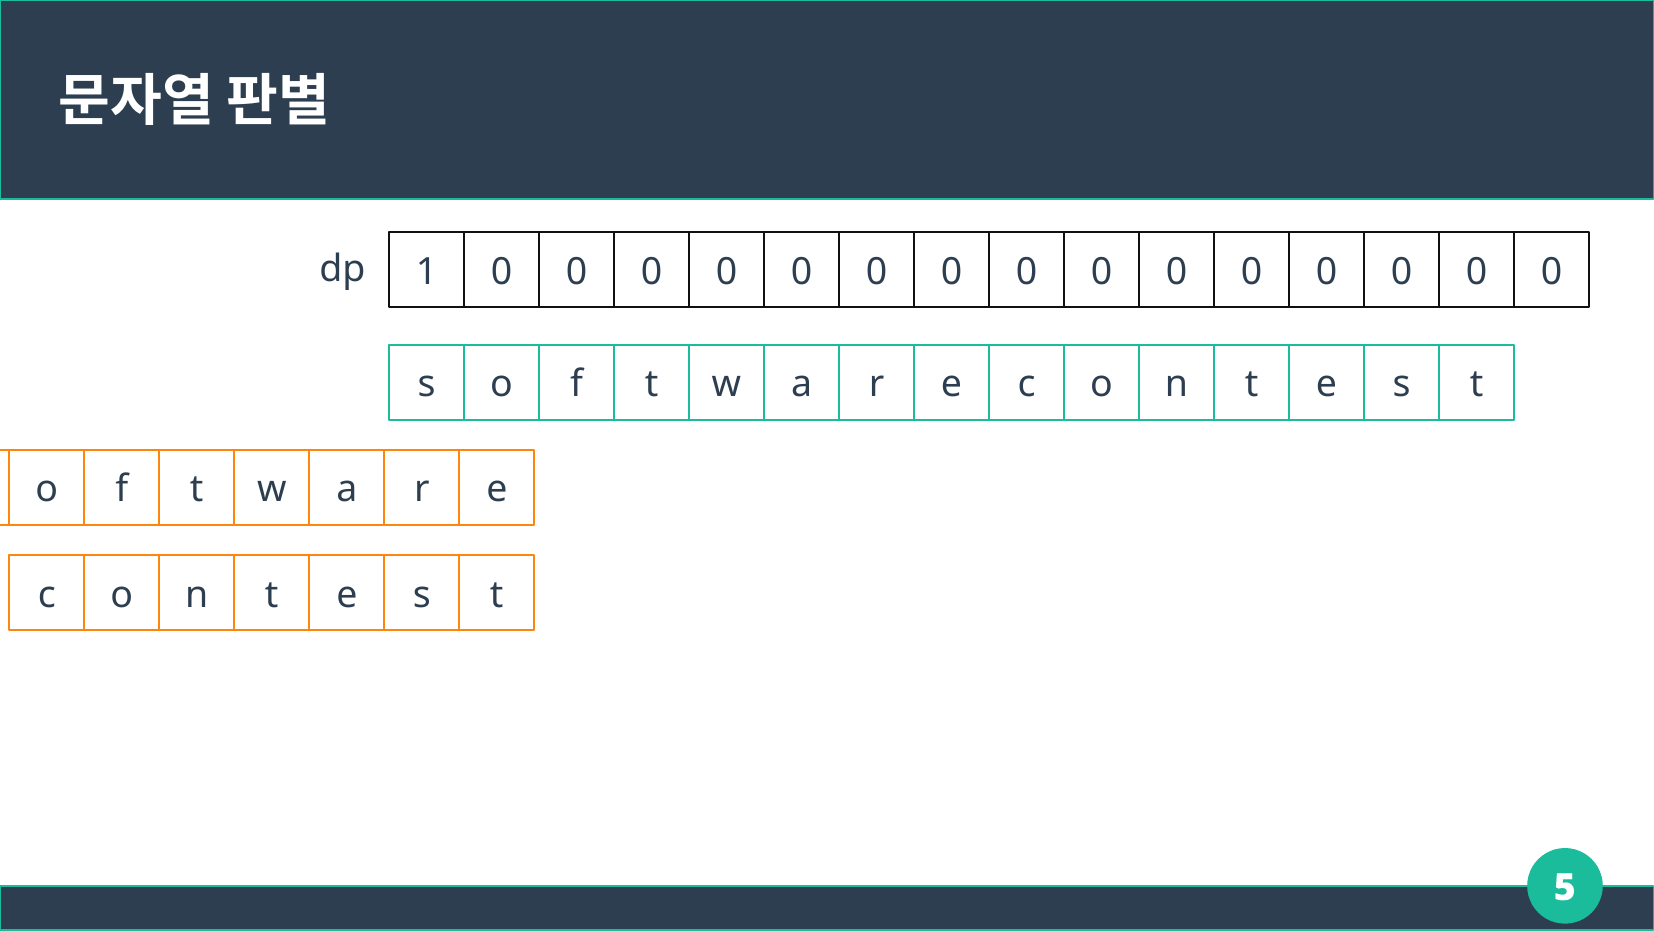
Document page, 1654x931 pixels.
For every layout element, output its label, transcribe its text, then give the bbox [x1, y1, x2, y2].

text_box c [9, 555, 84, 631]
text_box 1 [388, 232, 463, 308]
text_box o [9, 450, 84, 526]
text_box dp [304, 234, 381, 301]
text_box n [1138, 344, 1213, 420]
text_box t [613, 344, 688, 420]
text_box o [463, 344, 538, 420]
text_box o [84, 555, 159, 631]
text_box a [763, 344, 838, 420]
text_box a [309, 450, 384, 526]
text_box 0 [763, 232, 838, 308]
text_box f [84, 450, 159, 526]
text_box 0 [1213, 232, 1288, 308]
text_box 0 [1363, 232, 1438, 308]
text_box s [388, 344, 463, 420]
text_box e [309, 555, 384, 631]
text_box t [1213, 344, 1288, 420]
text_box 0 [1063, 232, 1138, 308]
text_box f [538, 344, 613, 420]
text_box w [234, 450, 309, 526]
text_box w [688, 344, 763, 420]
text_box n [159, 555, 234, 631]
text_box 0 [988, 232, 1063, 308]
title 문자열 판별 [59, 37, 1595, 155]
text_box s [384, 555, 459, 631]
text_box 0 [538, 232, 613, 308]
text_box t [234, 555, 309, 631]
text_box c [988, 344, 1063, 420]
text_box 0 [1513, 232, 1589, 308]
text_box r [384, 450, 459, 526]
text_box o [1063, 344, 1138, 420]
text_box t [459, 555, 535, 631]
text_box t [1438, 344, 1514, 420]
text_box r [838, 344, 913, 420]
text_box e [913, 344, 988, 420]
text_box 0 [1138, 232, 1213, 308]
text_box e [1288, 344, 1363, 420]
text_box 0 [463, 232, 538, 308]
text_box e [459, 450, 535, 526]
text_box 0 [913, 232, 988, 308]
text_box t [159, 450, 234, 526]
text_box 0 [688, 232, 763, 308]
text_box 0 [613, 232, 688, 308]
text_box 0 [1288, 232, 1363, 308]
text_box s [1363, 344, 1438, 420]
text_box 0 [838, 232, 913, 308]
text_box s [0, 450, 9, 526]
text_box 0 [1438, 232, 1513, 308]
